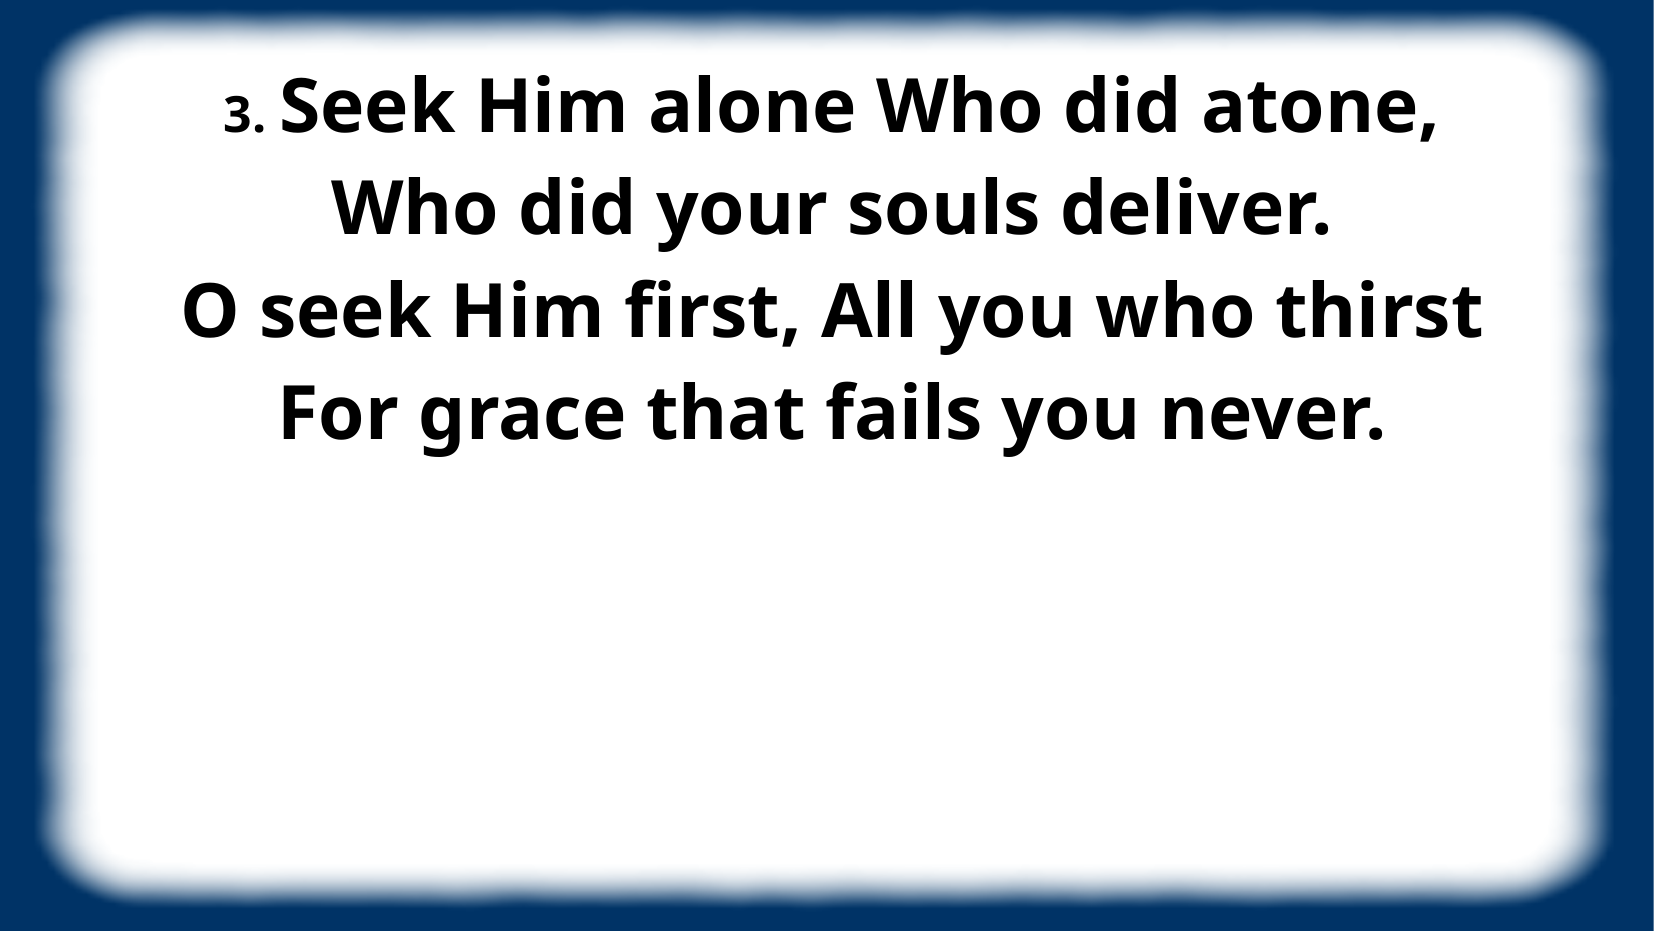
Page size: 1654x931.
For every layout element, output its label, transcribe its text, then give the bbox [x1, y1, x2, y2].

picture [0, 0, 1654, 931]
text_box 3. Seek Him alone Who did atone, Who did your souls deliver. O seek Him first, All you who thirst For grace that fails you never. [75, 45, 1591, 460]
